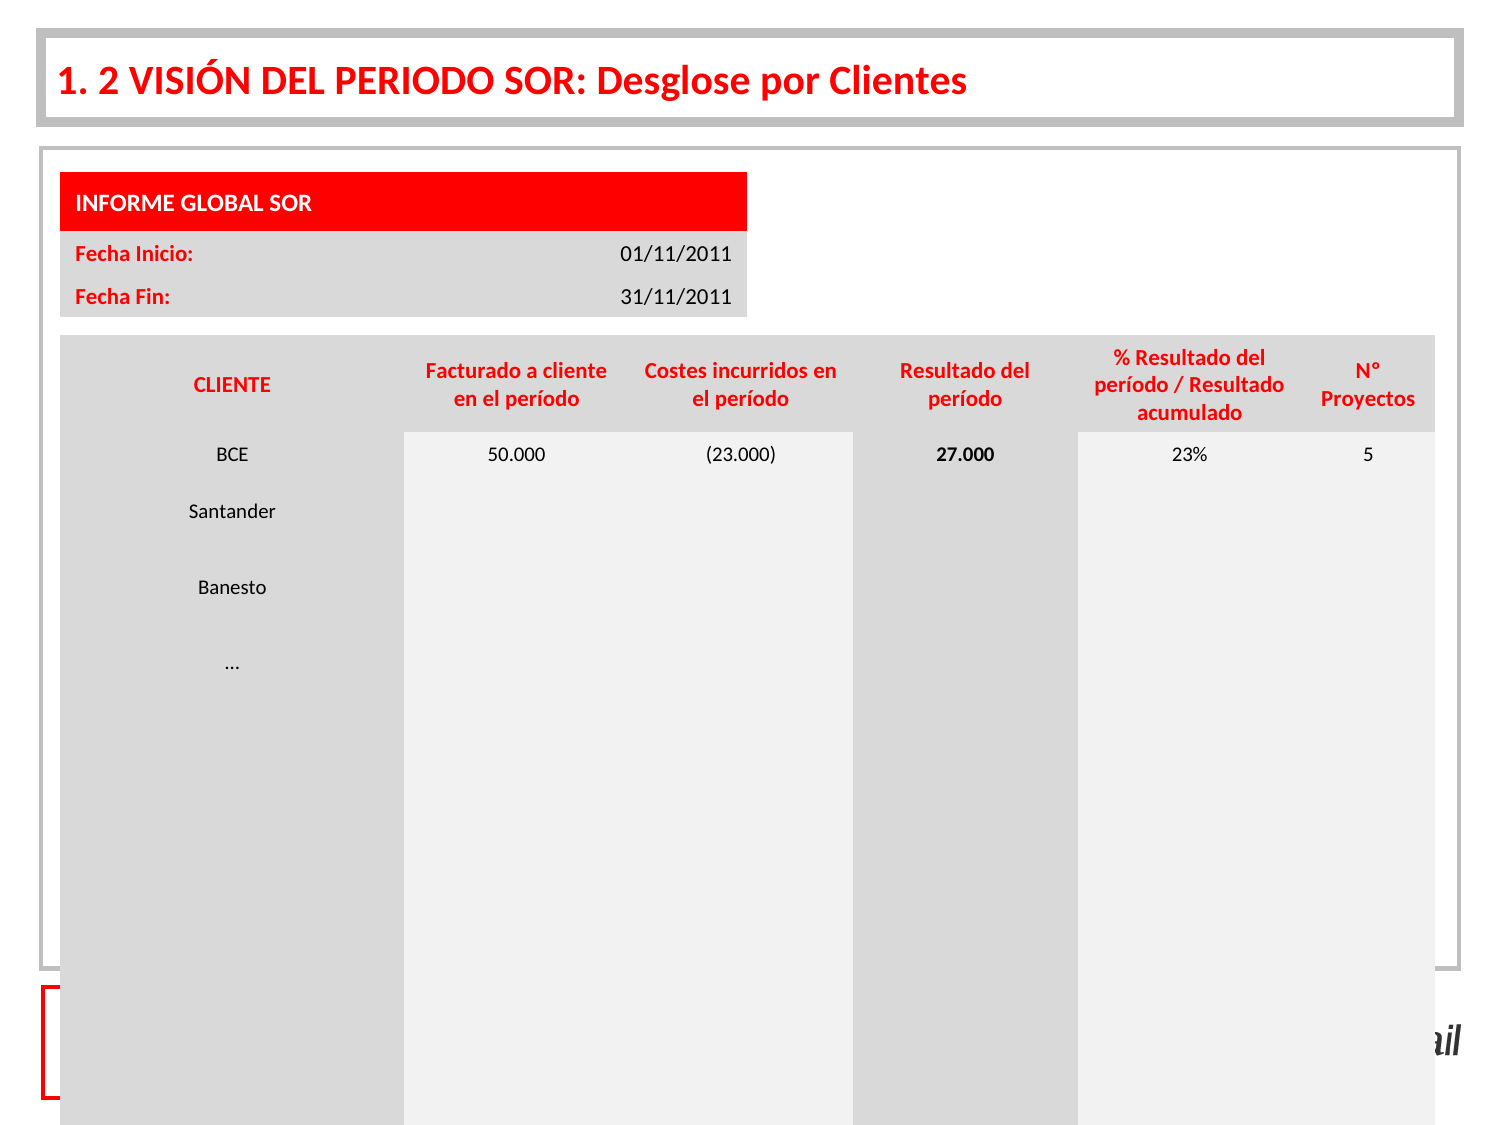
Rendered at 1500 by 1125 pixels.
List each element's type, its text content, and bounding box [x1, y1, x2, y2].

table_cell [853, 850, 1078, 925]
table_cell [629, 699, 853, 774]
table_cell [1302, 925, 1435, 1001]
table_cell [1078, 925, 1302, 1001]
table_cell 23% [1078, 432, 1302, 473]
table_cell [853, 774, 1078, 850]
table_cell [60, 699, 404, 774]
table_cell [1078, 548, 1302, 624]
table_cell [1302, 624, 1435, 699]
table_cell [1302, 1001, 1435, 1076]
table_cell [404, 699, 629, 774]
table_cell (23.000) [629, 432, 853, 473]
table_cell BCE [60, 432, 404, 473]
table_cell [404, 473, 629, 548]
table_cell [853, 1001, 1078, 1076]
table_cell [629, 548, 853, 624]
table_cell [1078, 1001, 1302, 1076]
table_cell Fecha Inicio: [60, 231, 404, 274]
table_cell [1302, 699, 1435, 774]
table_cell [1302, 548, 1435, 624]
table_cell [1078, 699, 1302, 774]
table_cell [853, 624, 1078, 699]
table_cell [1302, 850, 1435, 925]
table_cell [404, 548, 629, 624]
text_box 1. 2 VISIÓN DEL PERIODO SOR: Desglose por Clientes [41, 33, 1459, 122]
table_cell [60, 774, 404, 850]
table_cell [853, 548, 1078, 624]
table_header Resultado del período [853, 335, 1078, 432]
table_cell [60, 1076, 404, 1125]
table_cell 5 [1302, 432, 1435, 473]
table_cell [60, 925, 404, 1001]
table_cell [629, 1001, 853, 1076]
table_cell [404, 925, 629, 1001]
table_cell [1302, 774, 1435, 850]
table_cell Fecha Fin: [60, 274, 404, 317]
table_cell 27.000 [853, 432, 1078, 473]
table_cell [1078, 774, 1302, 850]
table_cell 50.000 [404, 432, 629, 473]
table_cell [1078, 850, 1302, 925]
table_cell [853, 699, 1078, 774]
table_cell [629, 1076, 853, 1125]
table_cell [1302, 473, 1435, 548]
table_cell [60, 1001, 404, 1076]
table_cell [629, 925, 853, 1001]
table_cell [629, 774, 853, 850]
table_cell [629, 473, 853, 548]
table_cell [60, 850, 404, 925]
table_header % Resultado del período / Resultado acumulado [1078, 335, 1302, 432]
table_cell [629, 850, 853, 925]
table_cell 01/11/2011 [404, 231, 747, 274]
picture [1435, 999, 1472, 1098]
table_cell [1078, 624, 1302, 699]
table_cell [404, 1001, 629, 1076]
table_cell [853, 473, 1078, 548]
table_cell [1078, 473, 1302, 548]
table_header Facturado a cliente en el período [404, 335, 629, 432]
table_cell [853, 925, 1078, 1001]
table_cell [1302, 1076, 1435, 1125]
table_cell [1078, 1076, 1302, 1125]
table_header INFORME GLOBAL SOR [60, 172, 747, 231]
table_cell Banesto [60, 548, 404, 624]
table_header Costes incurridos en el período [629, 335, 853, 432]
table_header Nº Proyectos [1302, 335, 1435, 432]
table_header CLIENTE [60, 335, 404, 432]
table_cell [404, 1076, 629, 1125]
table_cell … [60, 624, 404, 699]
table_cell [404, 774, 629, 850]
table_cell [629, 624, 853, 699]
table_cell [853, 1076, 1078, 1125]
table_cell Santander [60, 473, 404, 548]
table_cell [404, 624, 629, 699]
table_cell [404, 850, 629, 925]
table_cell 31/11/2011 [404, 274, 747, 317]
